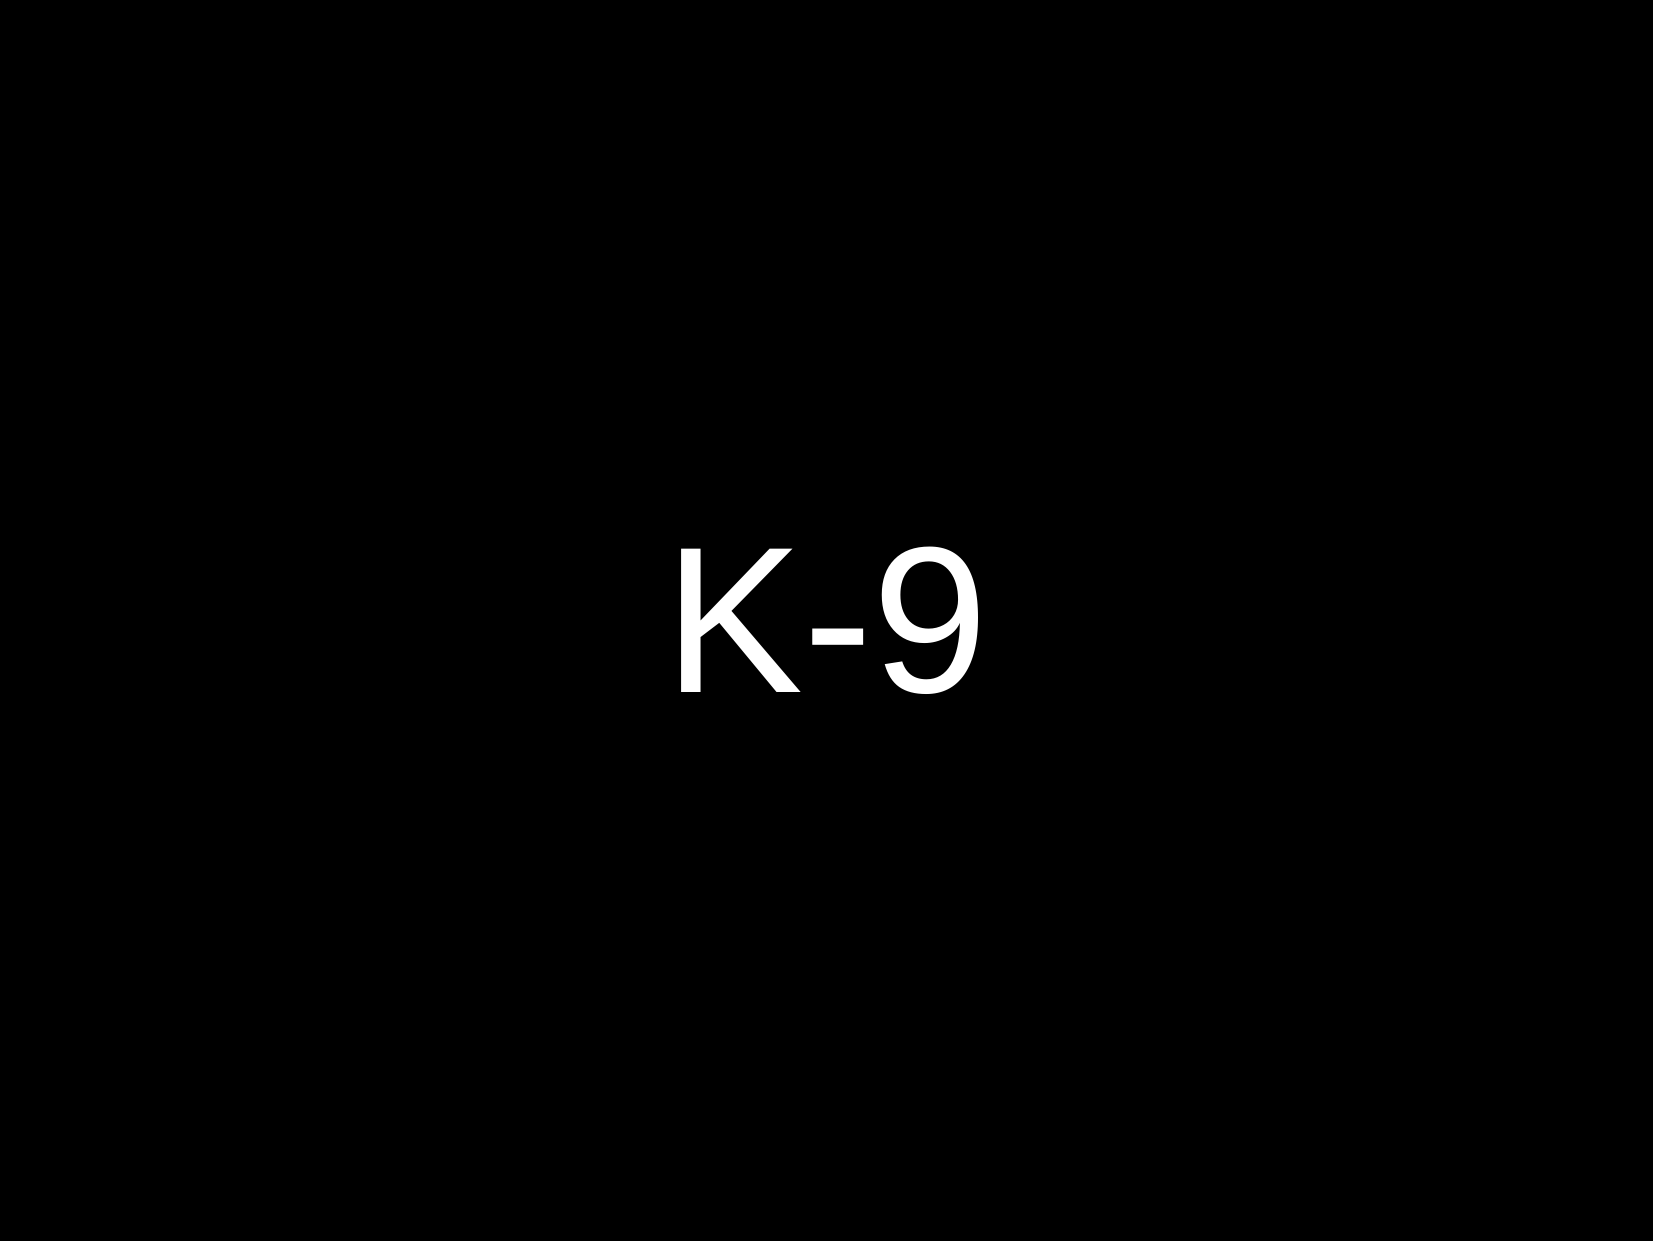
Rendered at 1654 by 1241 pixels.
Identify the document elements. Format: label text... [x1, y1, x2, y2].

title K-9 [82, 101, 1571, 1140]
